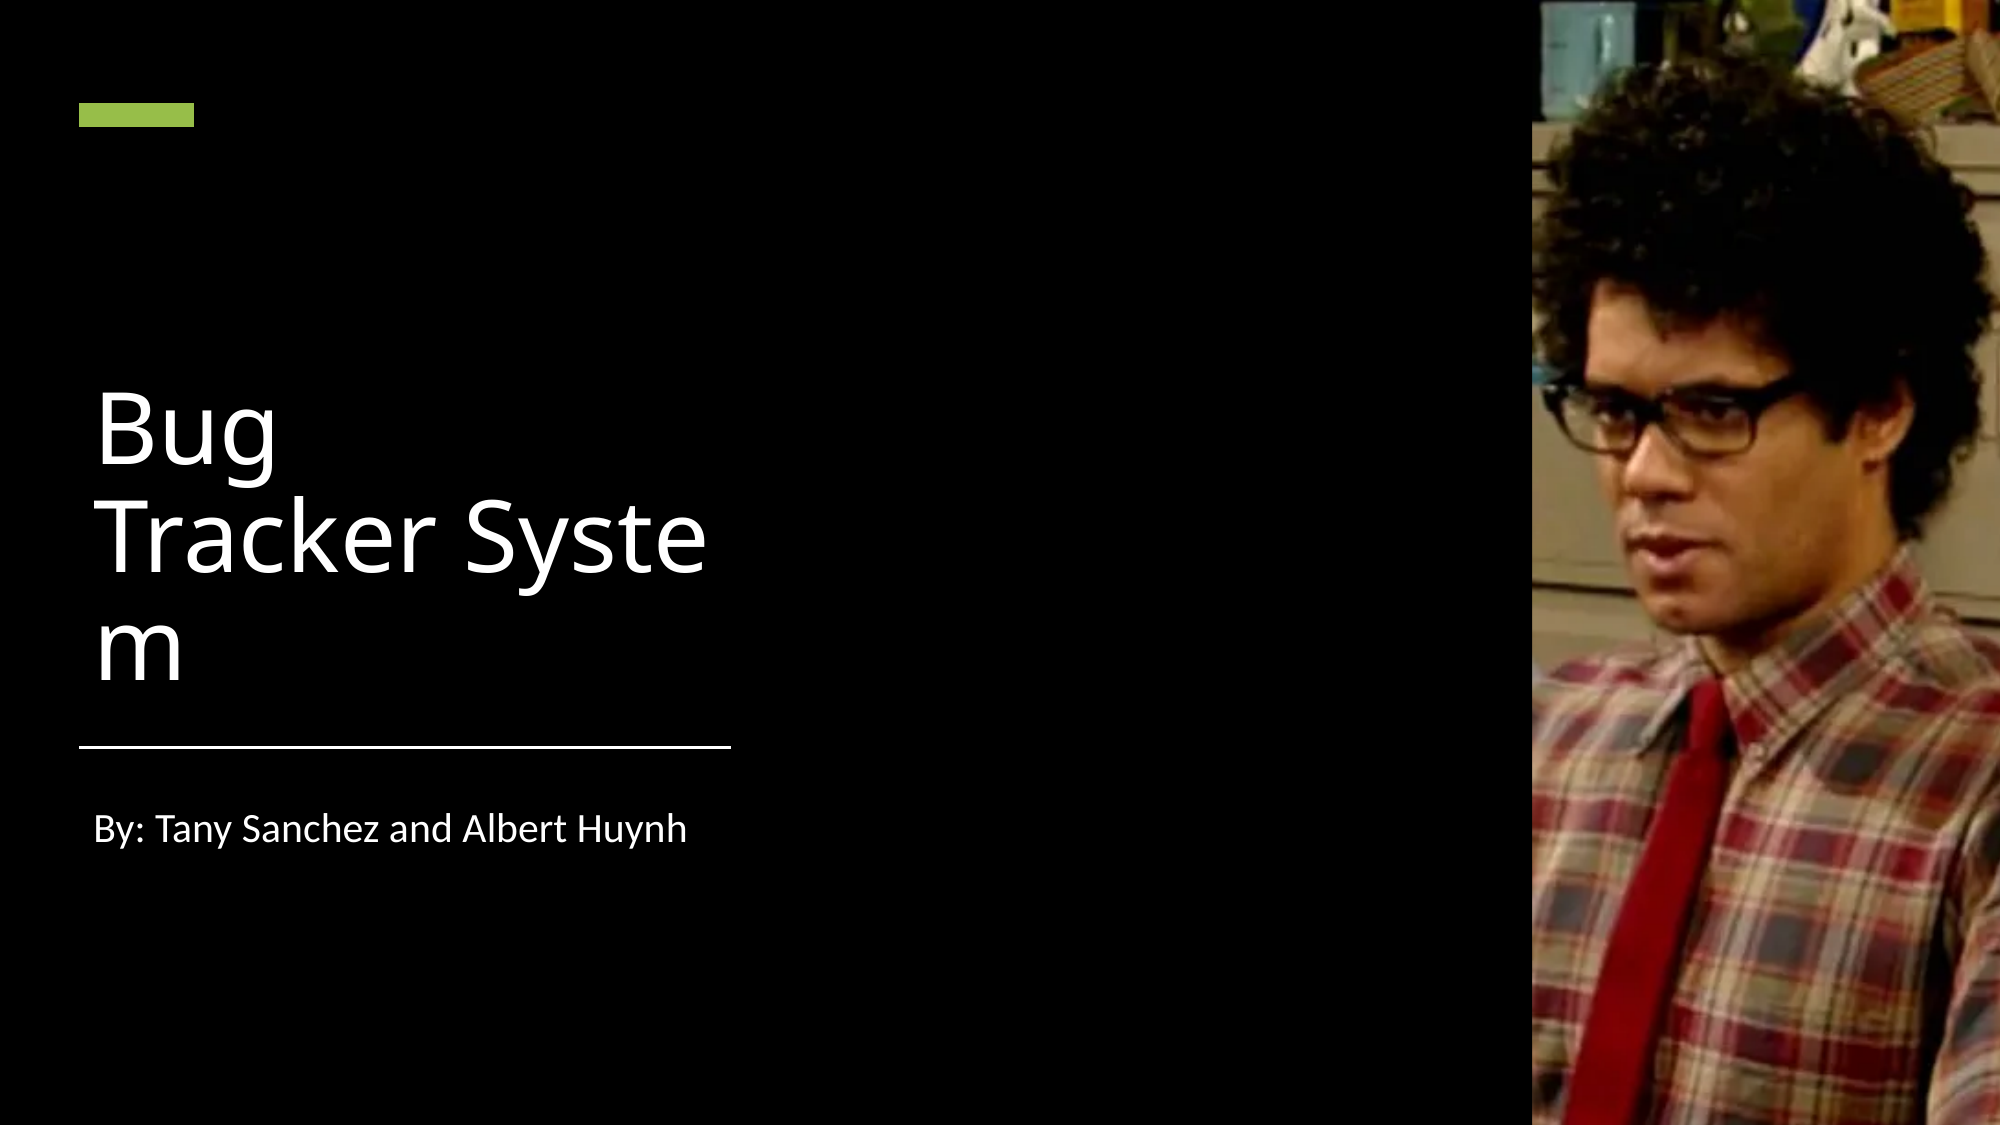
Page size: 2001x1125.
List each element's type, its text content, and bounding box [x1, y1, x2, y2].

title Bug Tracker System [78, 184, 739, 710]
subtitle By: Tany Sanchez and Albert Huynh [78, 799, 739, 998]
text_box [0, 0, 1532, 1125]
picture [1532, 0, 2000, 1125]
